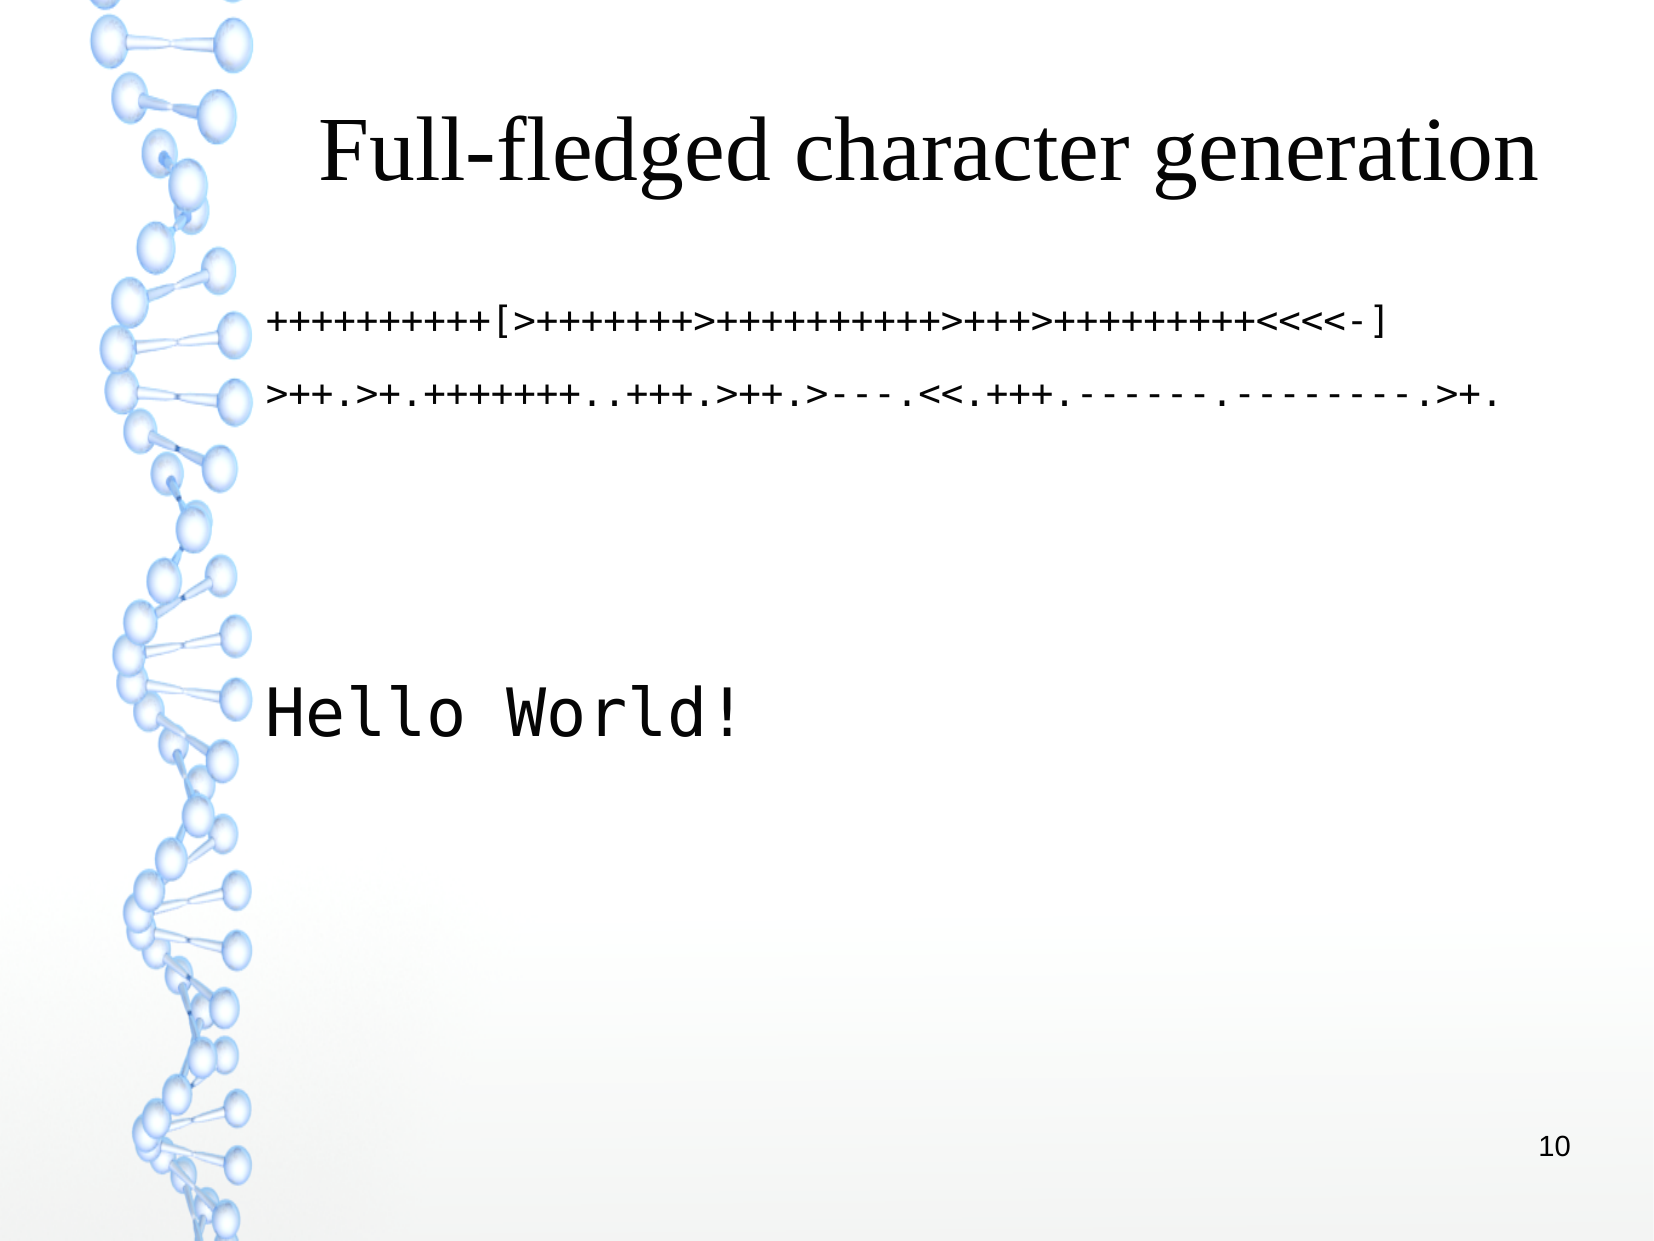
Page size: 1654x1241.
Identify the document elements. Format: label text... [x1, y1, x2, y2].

list Hello World! [265, 674, 1595, 1018]
list ++++++++++[>+++++++>++++++++++>+++>+++++++++<<<<-] >++.>+.+++++++..+++.>++.>---.<<.+++.------.--------.>+. [265, 299, 1595, 643]
picture [0, 0, 1654, 1241]
title Full-fledged character generation [265, 47, 1595, 252]
